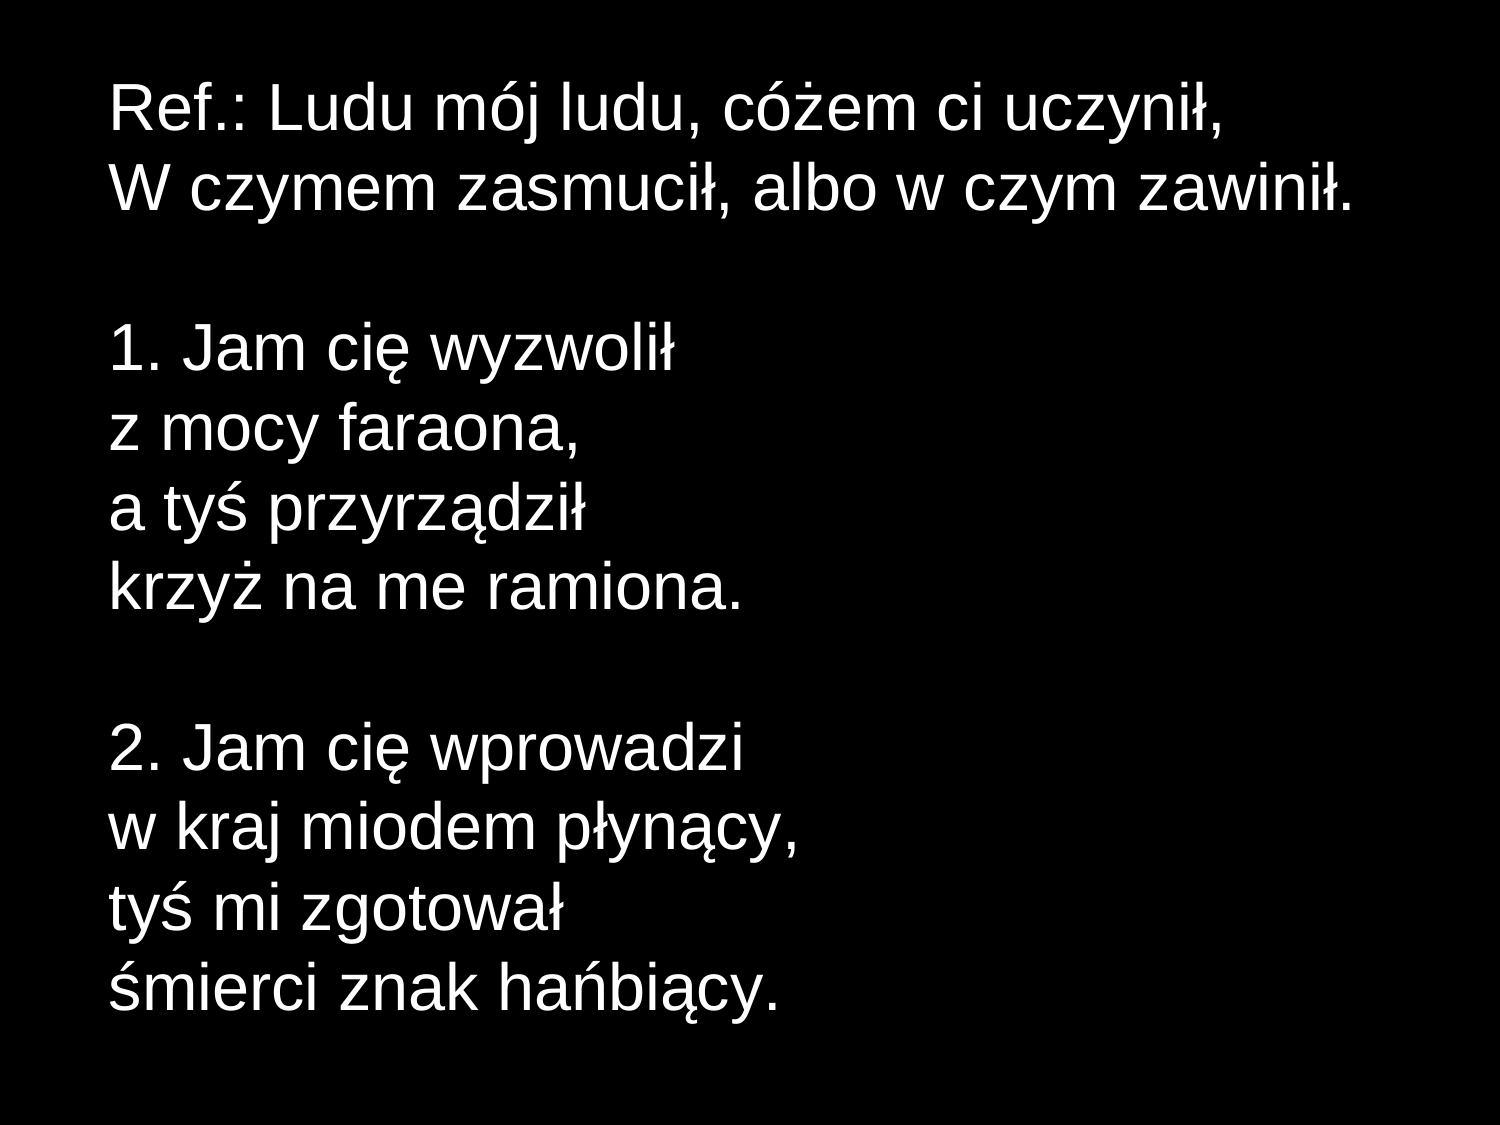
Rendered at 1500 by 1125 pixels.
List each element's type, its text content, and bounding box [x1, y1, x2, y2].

text_box Ref.: Ludu mój ludu, cóżem ci uczynił, W czymem zasmucił, albo w czym zawinił. 1. Jam cię wyzwolił z mocy faraona, a tyś przyrządził krzyż na me ramiona. 2. Jam cię wprowadzi w kraj miodem płynący, tyś mi zgotował śmierci znak hańbiący. [93, 55, 1465, 1031]
